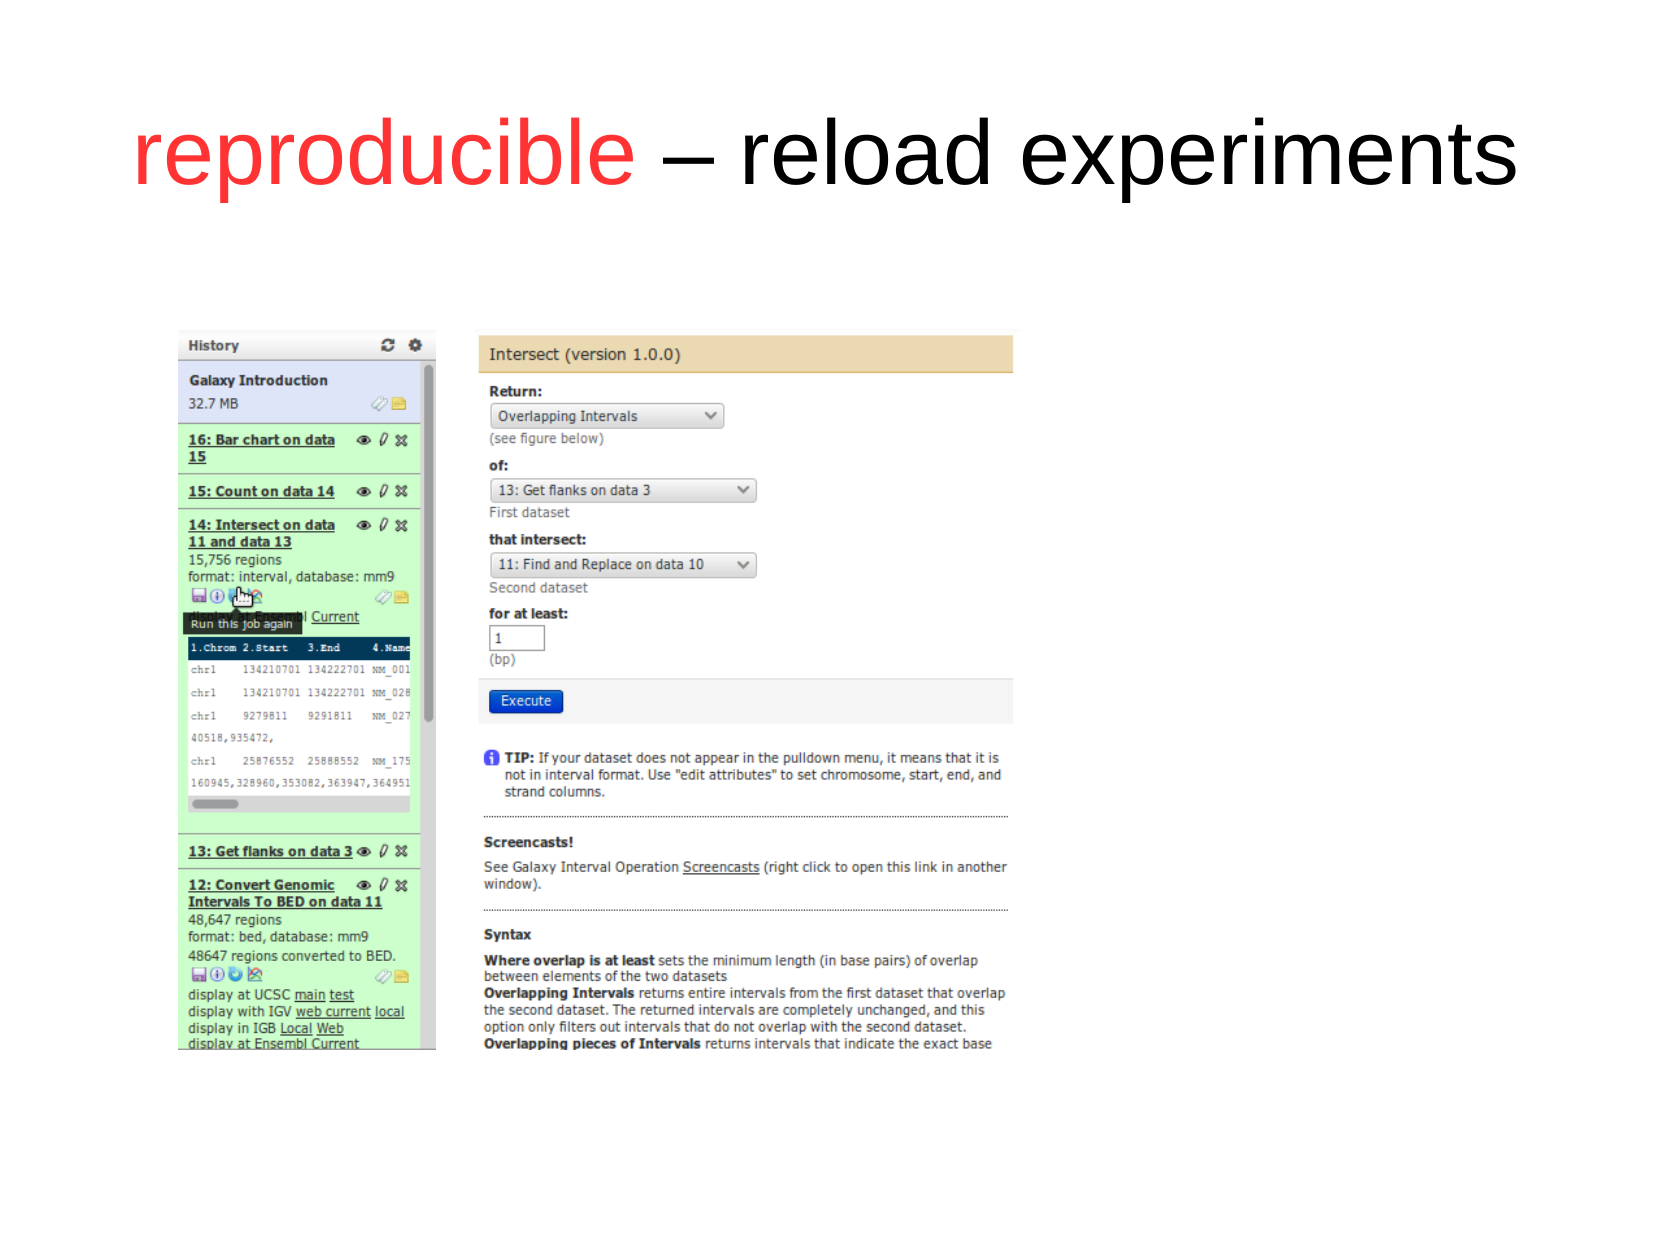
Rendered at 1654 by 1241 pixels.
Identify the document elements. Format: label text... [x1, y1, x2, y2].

picture [475, 329, 1021, 1050]
picture [178, 330, 436, 1051]
title reproducible – reload experiments [82, 49, 1571, 257]
